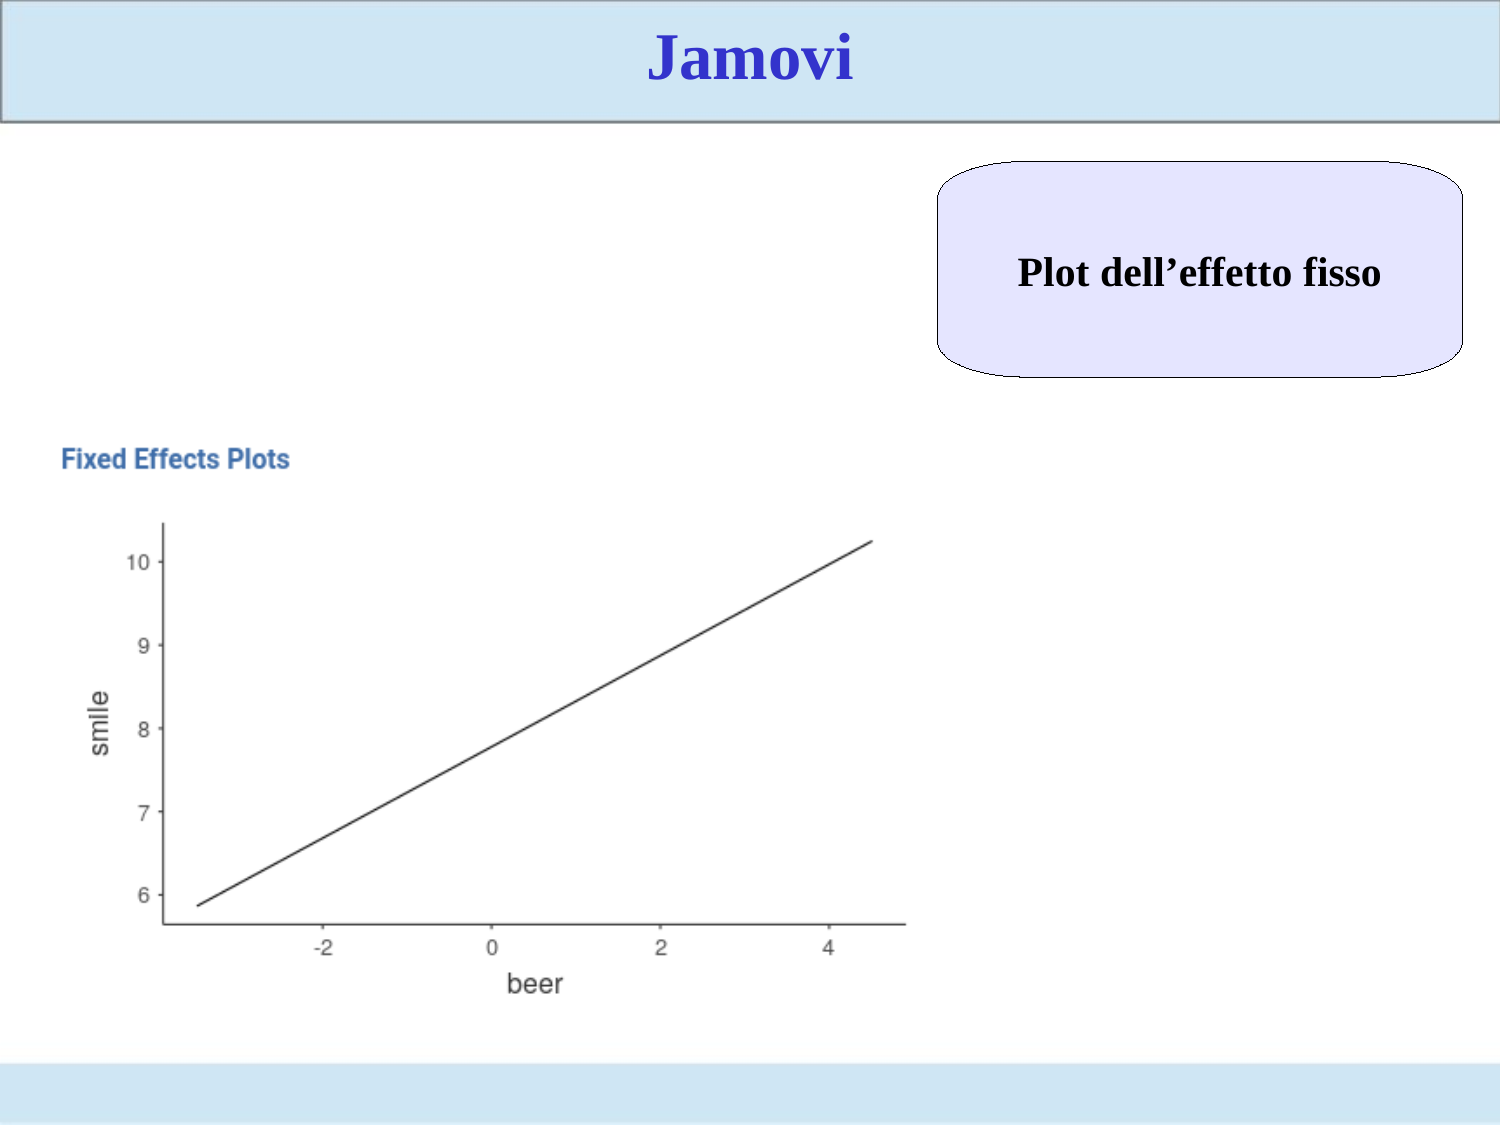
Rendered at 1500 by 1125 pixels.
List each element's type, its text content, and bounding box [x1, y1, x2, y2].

title Jamovi [112, 0, 1388, 147]
text_box Plot dell’effetto fisso [937, 161, 1463, 378]
picture [0, 0, 1500, 1125]
